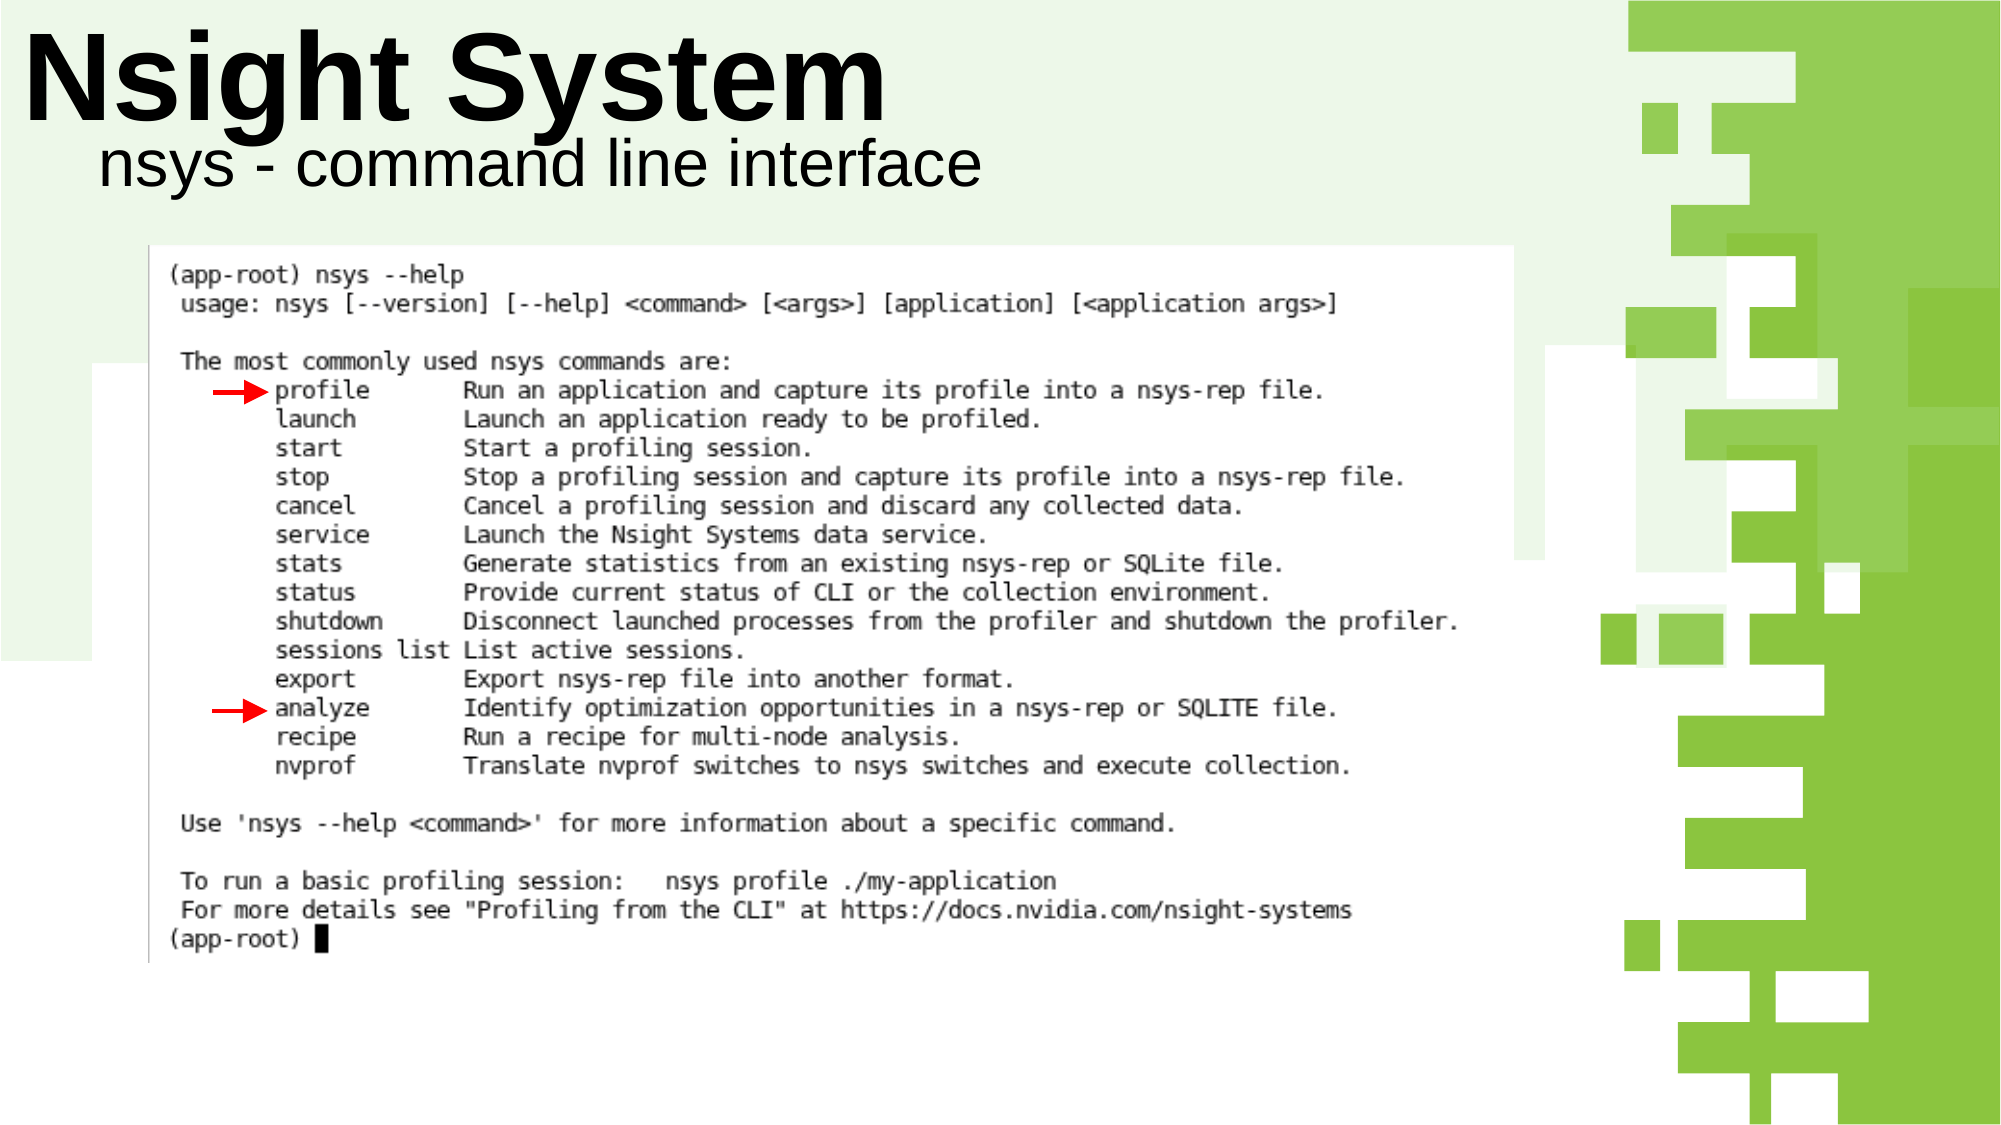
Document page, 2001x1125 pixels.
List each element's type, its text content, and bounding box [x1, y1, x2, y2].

picture [0, 0, 2000, 1125]
text_box nsys - command line interface [84, 118, 1030, 226]
text_box Nsight System [7, 0, 1821, 161]
